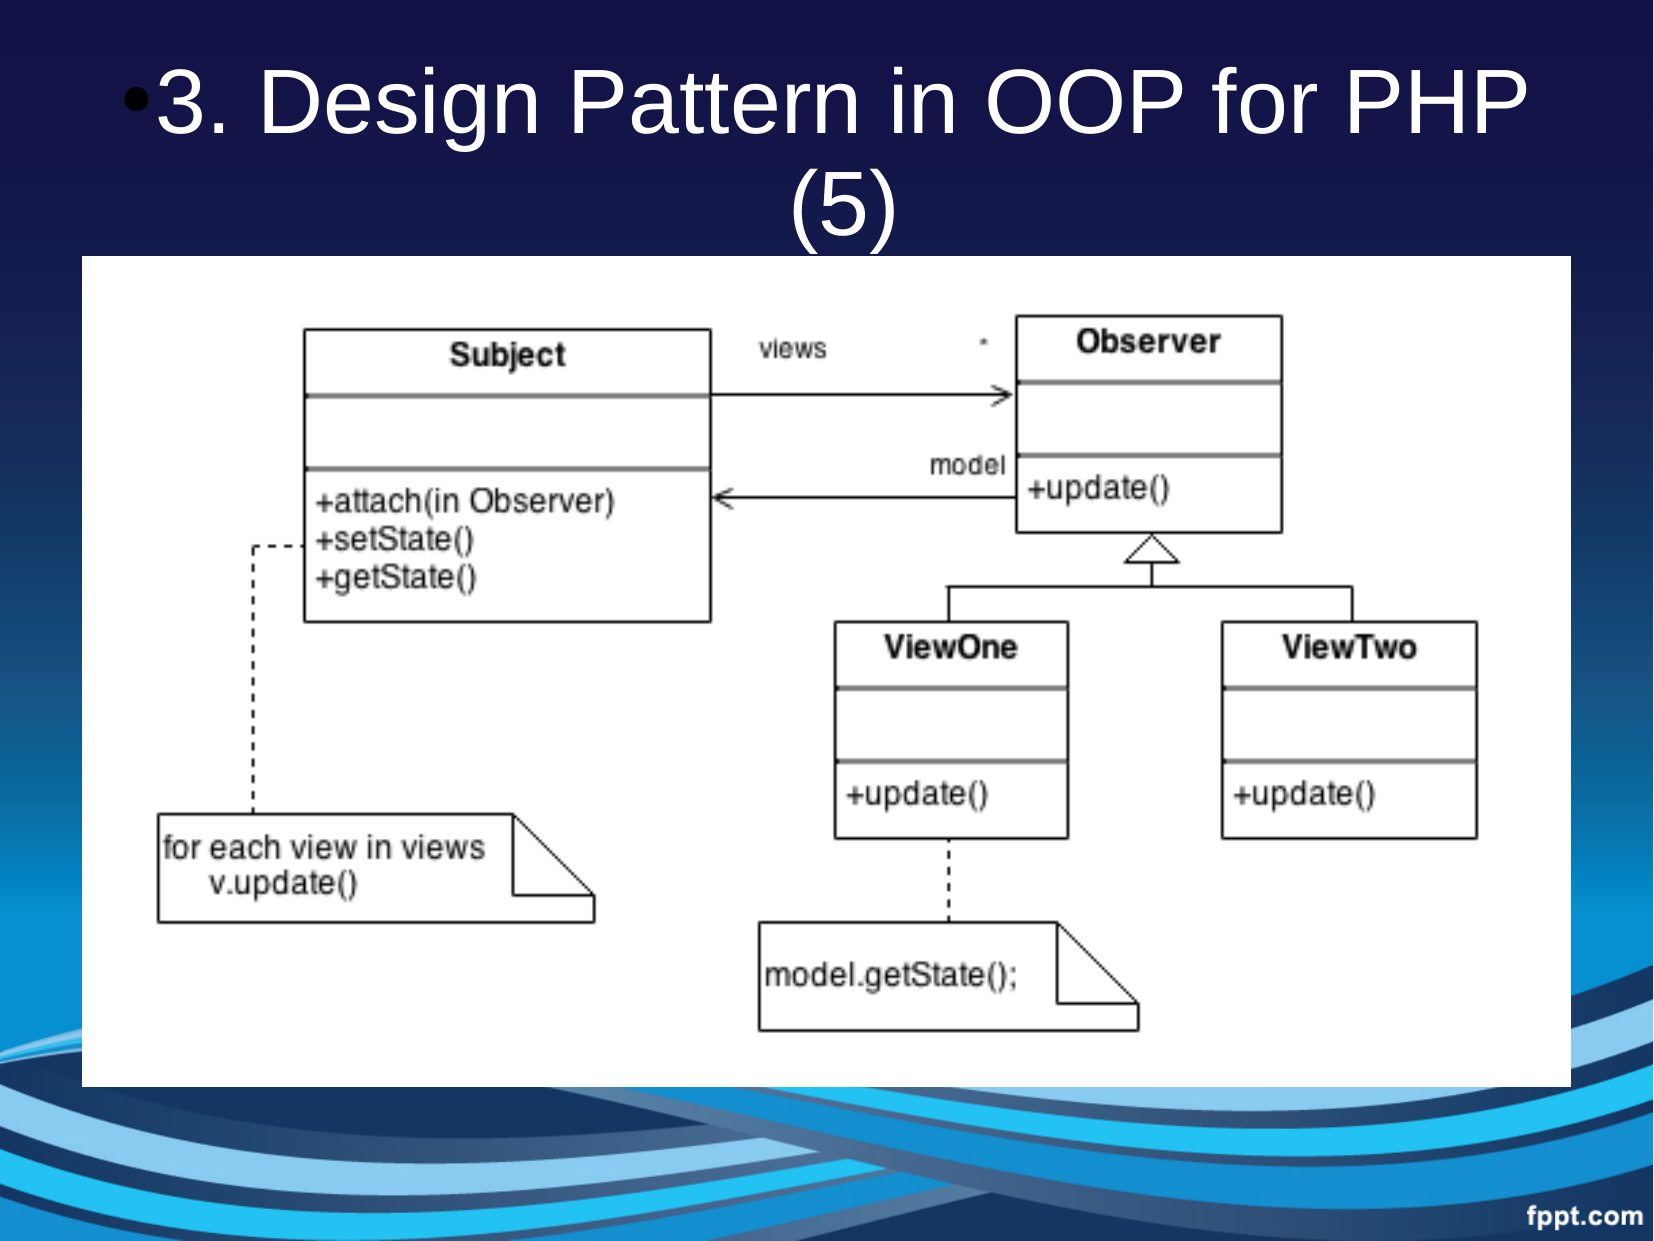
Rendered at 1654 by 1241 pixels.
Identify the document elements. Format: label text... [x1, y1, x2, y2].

picture [0, 0, 1654, 1241]
title 3. Design Pattern in OOP for PHP (5) [82, 49, 1571, 256]
